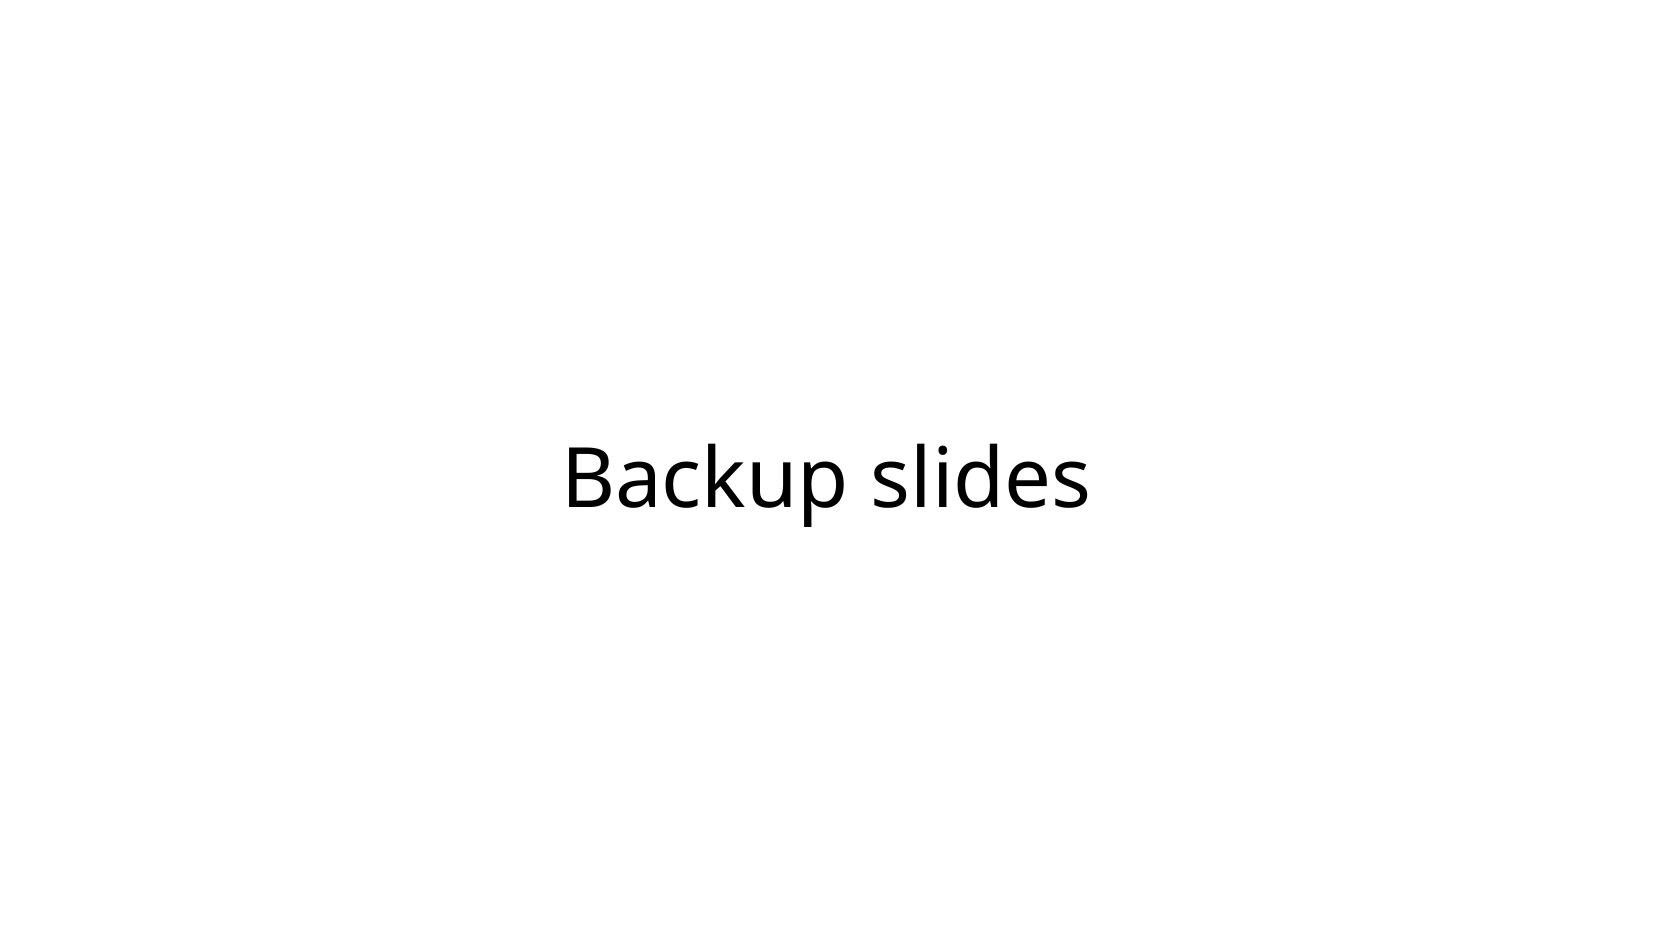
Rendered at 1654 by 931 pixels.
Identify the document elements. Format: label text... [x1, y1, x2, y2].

title Backup slides [82, 397, 1571, 553]
